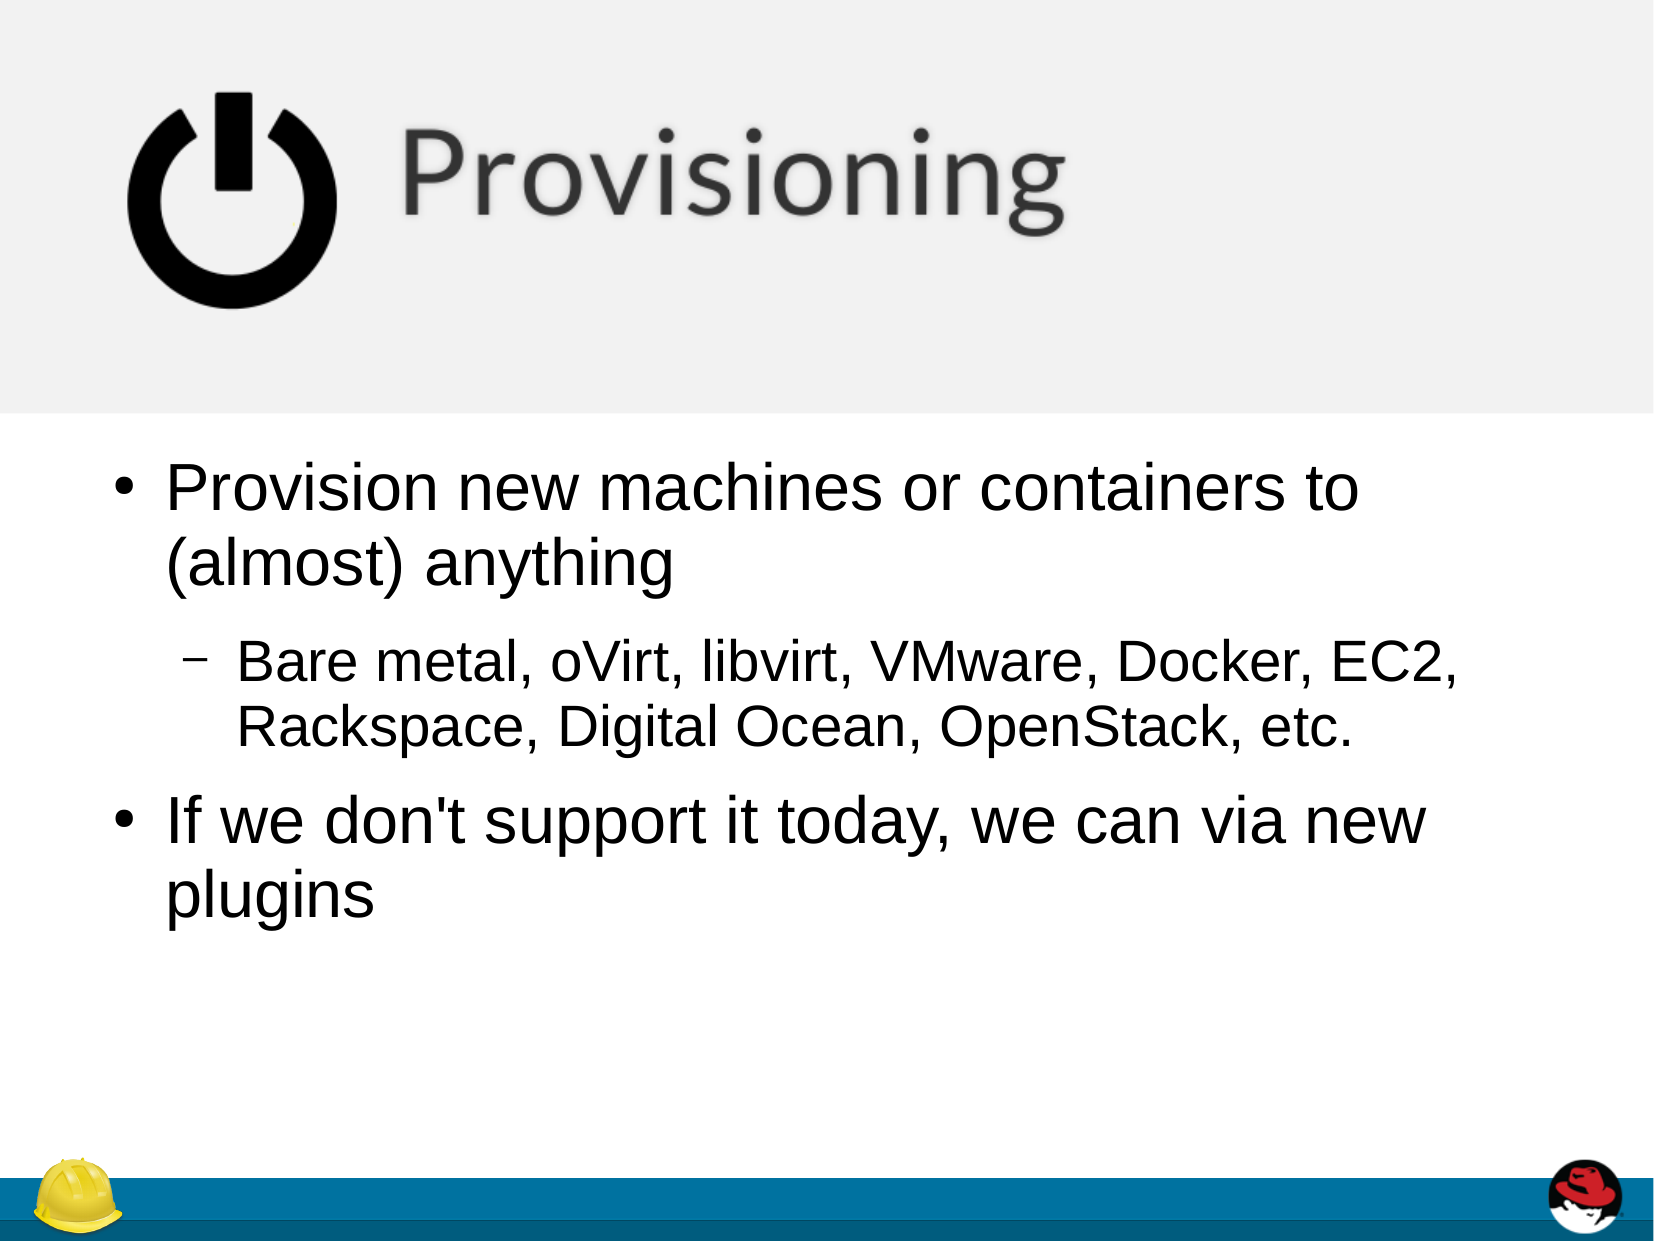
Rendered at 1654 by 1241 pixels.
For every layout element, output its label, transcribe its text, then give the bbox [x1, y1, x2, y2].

picture [76, 35, 1335, 376]
picture [23, 1145, 130, 1235]
text_box [0, 0, 1654, 414]
list Provision new machines or containers to (almost) anything Bare metal, oVirt, libvirt, VMware, Docker, EC2, Rackspace, Digital Ocean, OpenStack, etc. If we don't support it today, we can via new plugins [94, 450, 1583, 934]
picture [1547, 1157, 1630, 1233]
